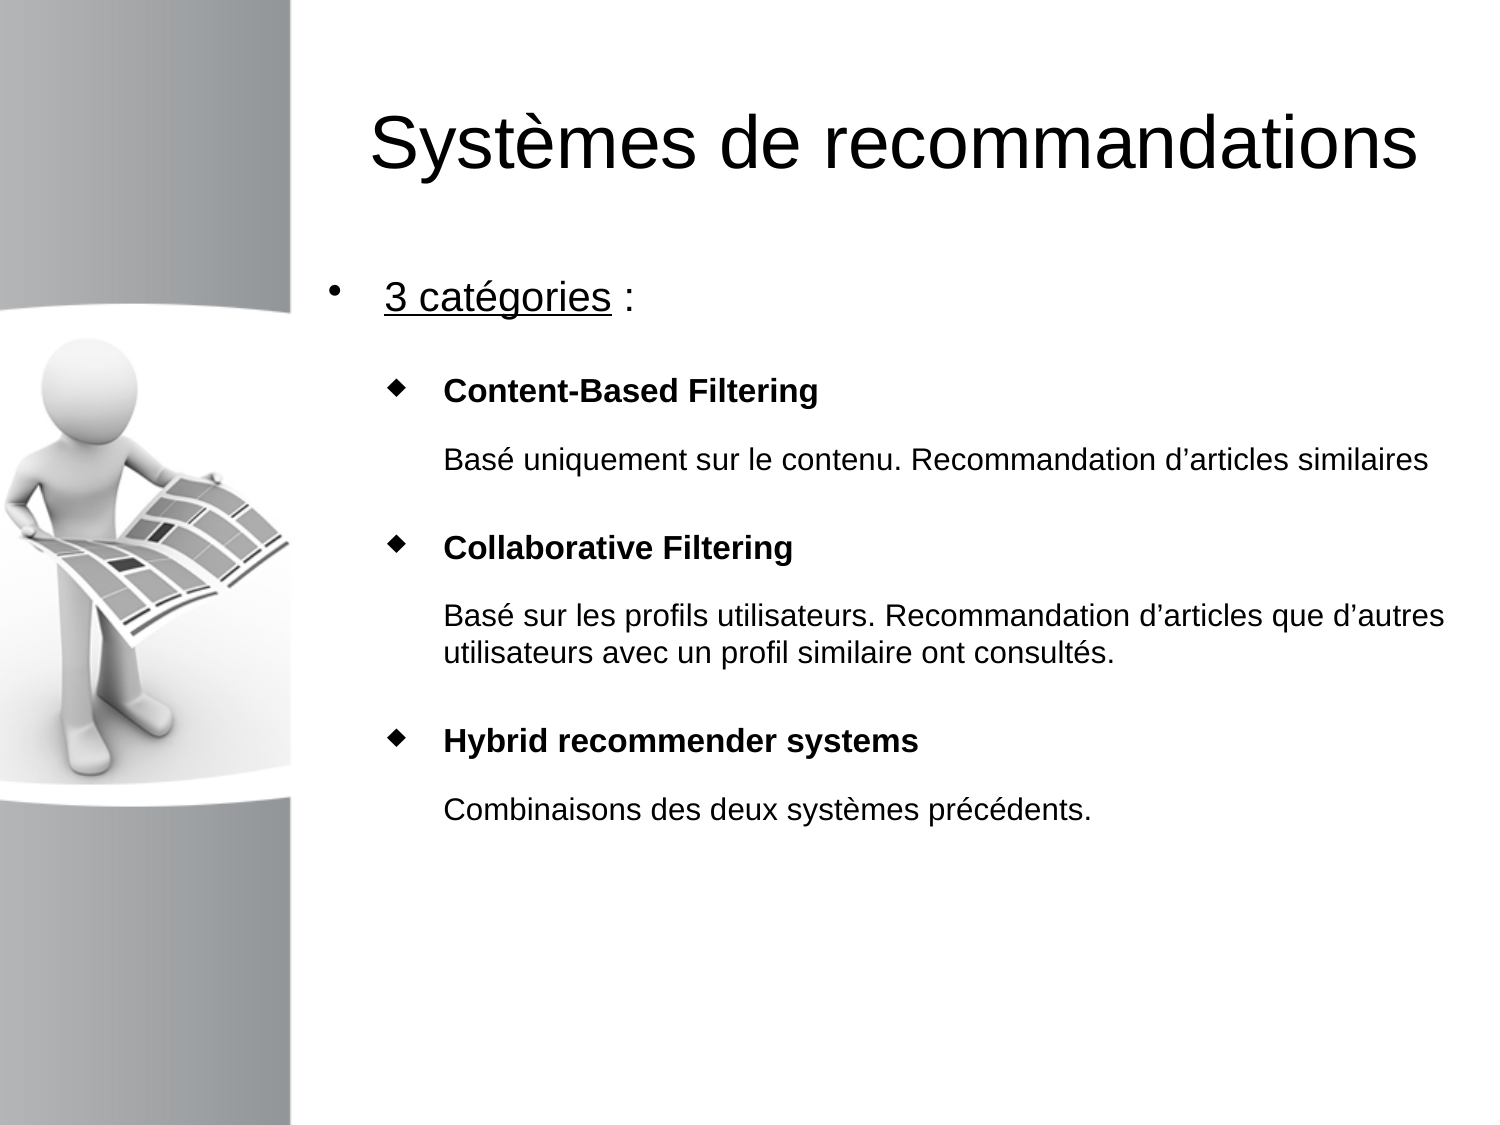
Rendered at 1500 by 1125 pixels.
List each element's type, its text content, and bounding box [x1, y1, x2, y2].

list 3 catégories : Content-Based Filtering Basé uniquement sur le contenu. Recommandation d’articles similaires Collaborative Filtering Basé sur les profils utilisateurs. Recommandation d’articles que d’autres utilisateurs avec un profil similaire ont consultés. Hybrid recommender systems Combinaisons des deux systèmes précédents. [312, 262, 1500, 1005]
picture [0, 0, 1500, 1125]
title Systèmes de recommandations [312, 45, 1477, 233]
